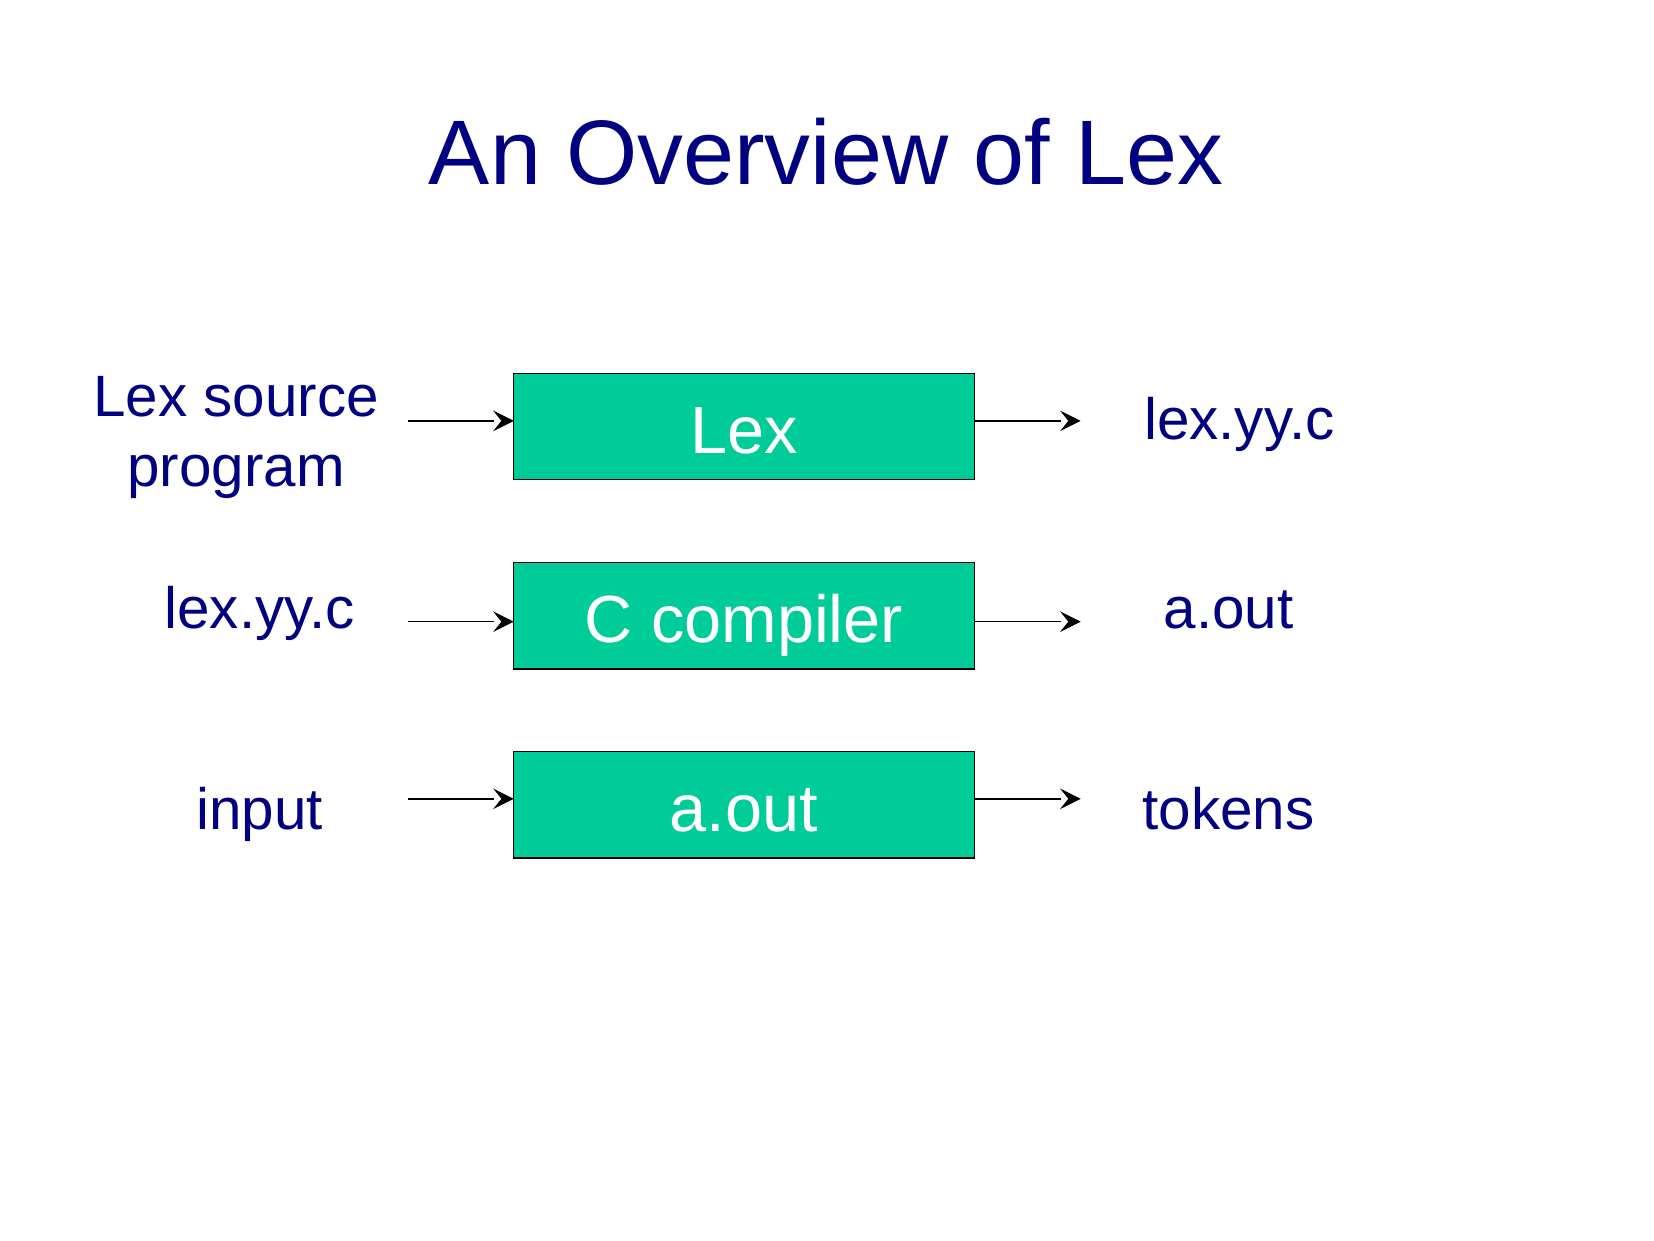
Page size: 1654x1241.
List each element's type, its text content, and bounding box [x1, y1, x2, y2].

text_box a.out [513, 751, 975, 858]
text_box lex.yy.c [88, 562, 432, 649]
title An Overview of Lex [82, 49, 1571, 257]
text_box input [88, 763, 432, 849]
text_box tokens [1057, 763, 1401, 849]
text_box Lex source program [76, 350, 396, 506]
text_box Lex [513, 373, 975, 480]
text_box C compiler [513, 562, 975, 669]
text_box a.out [1057, 562, 1401, 648]
text_box lex.yy.c [1080, 373, 1400, 459]
